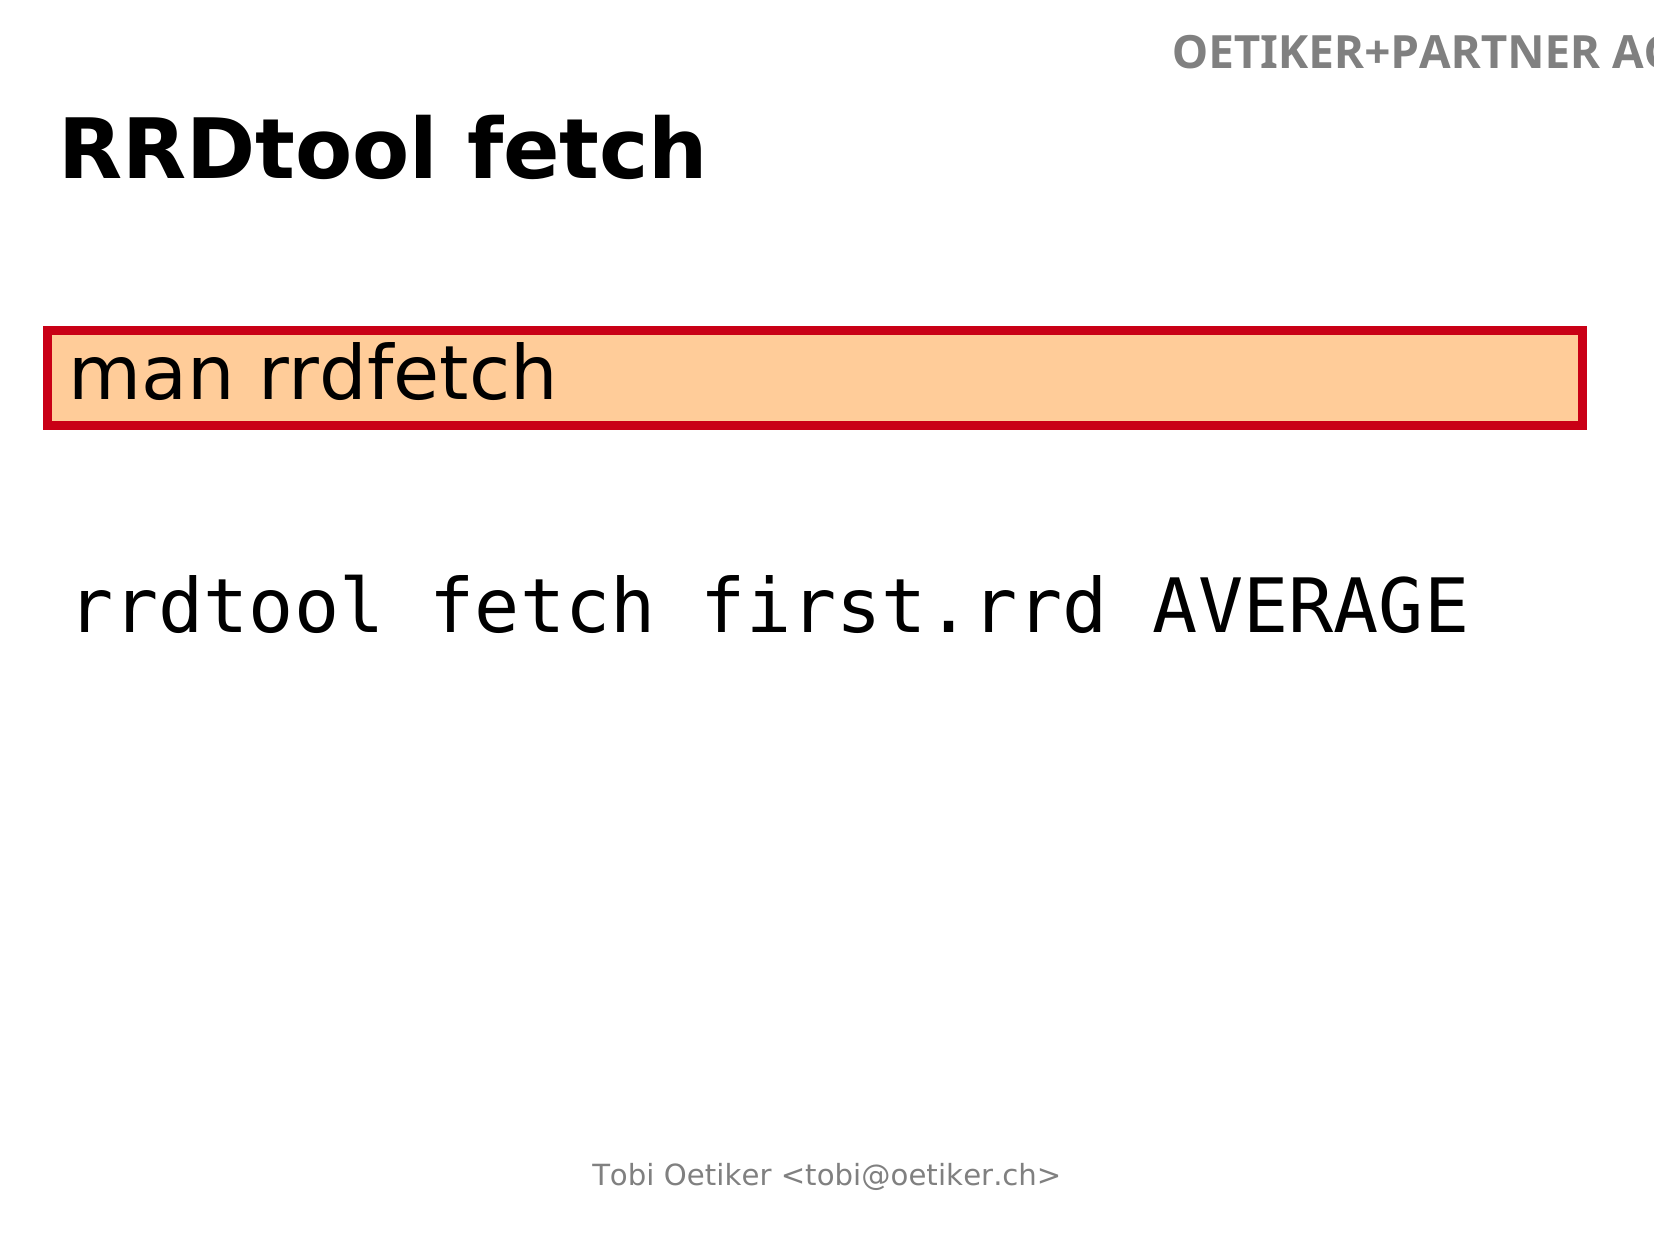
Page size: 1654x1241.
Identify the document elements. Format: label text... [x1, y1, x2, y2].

title RRDtool fetch [59, 75, 1607, 225]
text_box [1571, 330, 1583, 426]
list man rrdfetch rrdtool fetch first.rrd AVERAGE [50, 329, 1571, 1099]
